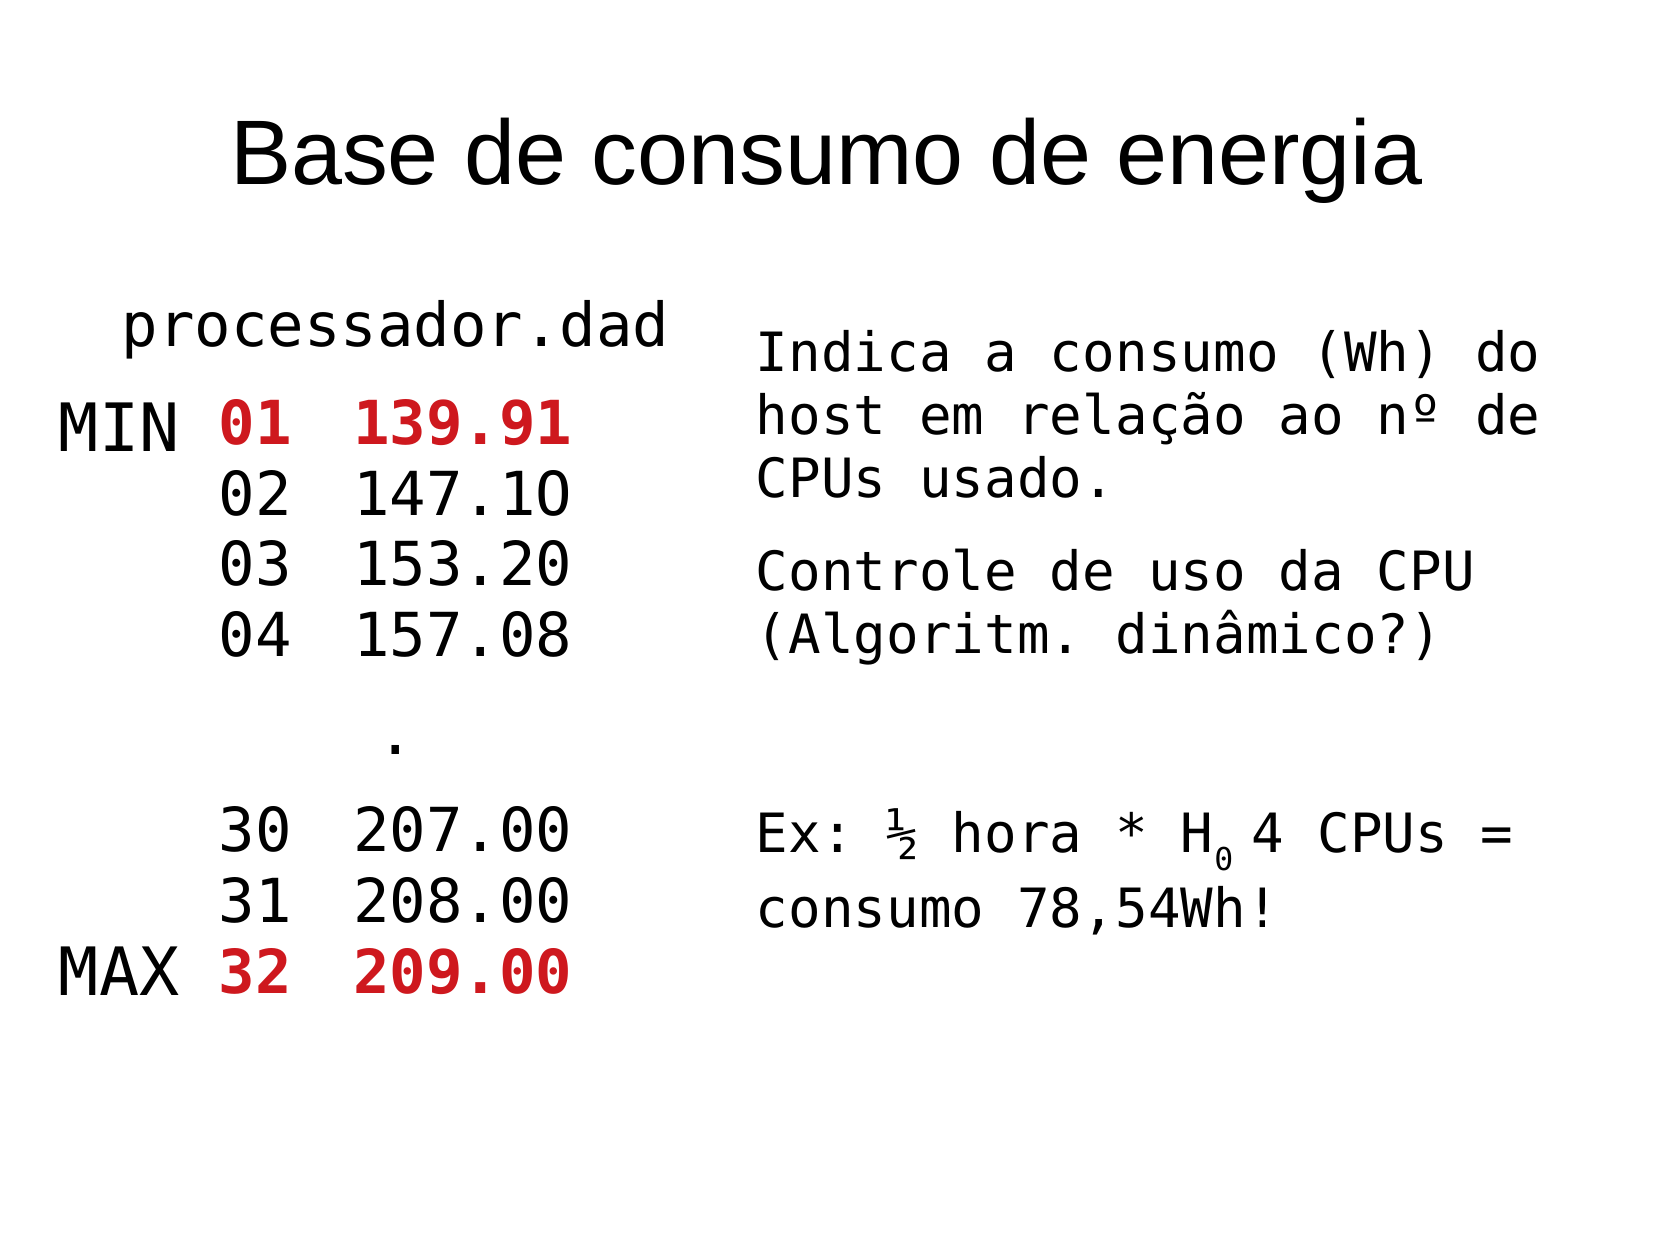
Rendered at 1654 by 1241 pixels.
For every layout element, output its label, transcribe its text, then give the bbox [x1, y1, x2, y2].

text_box Indica a consumo (Wh) do host em relação ao nº de CPUs usado. Controle de uso da CPU (Algoritm. dinâmico?) Ex: ½ hora * H0 4 CPUs = consumo 78,54Wh! [755, 321, 1607, 1099]
text_box MAX [59, 933, 237, 1026]
list processador.dad 01 139.91 02 147.1O 03 153.20 04 157.08 . 30 207.00 31 208.00 32 209.00 [82, 290, 709, 1010]
title Base de consumo de energia [82, 49, 1571, 257]
text_box MIN [59, 389, 237, 482]
